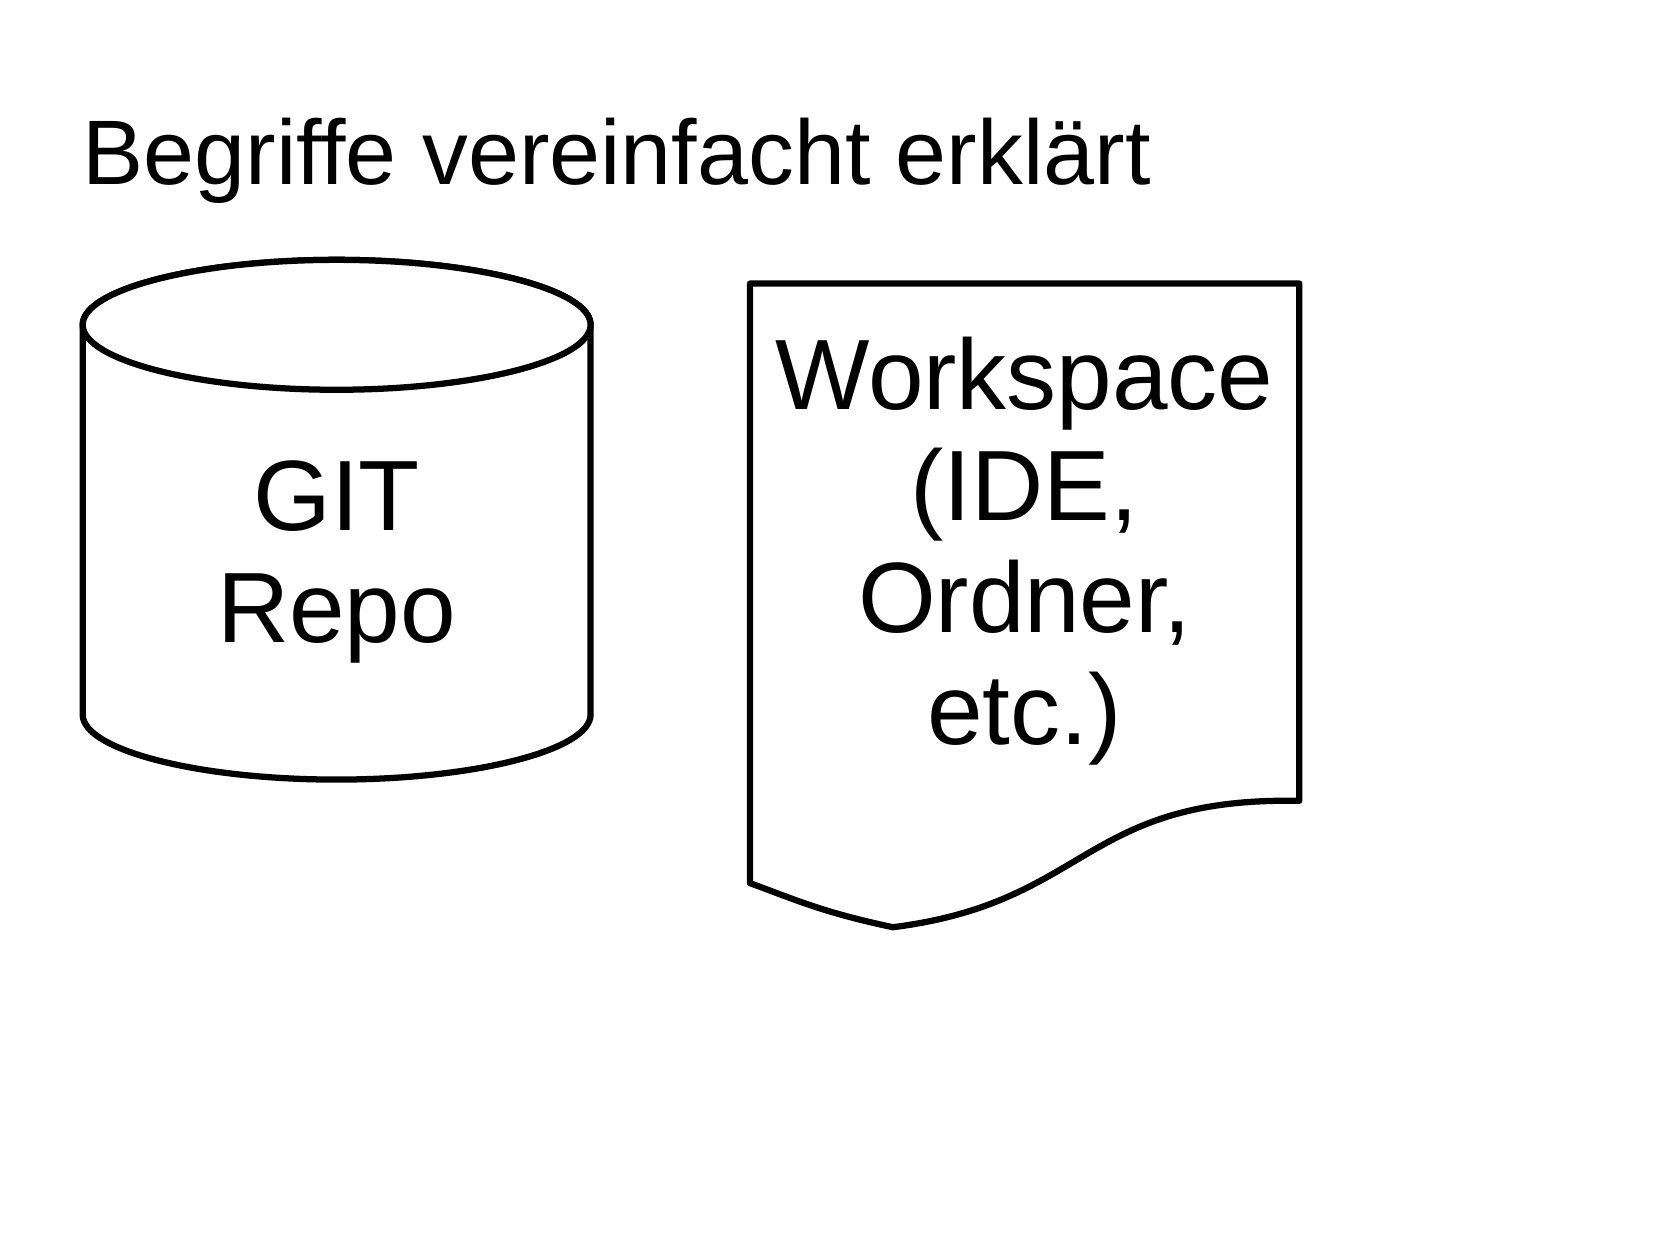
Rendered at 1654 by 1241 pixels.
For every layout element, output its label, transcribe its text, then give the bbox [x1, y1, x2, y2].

title Begriffe vereinfacht erklärt [82, 49, 1571, 257]
text_box GIT Repo [82, 328, 591, 780]
text_box Workspace (IDE, Ordner, etc.) [750, 283, 1300, 928]
